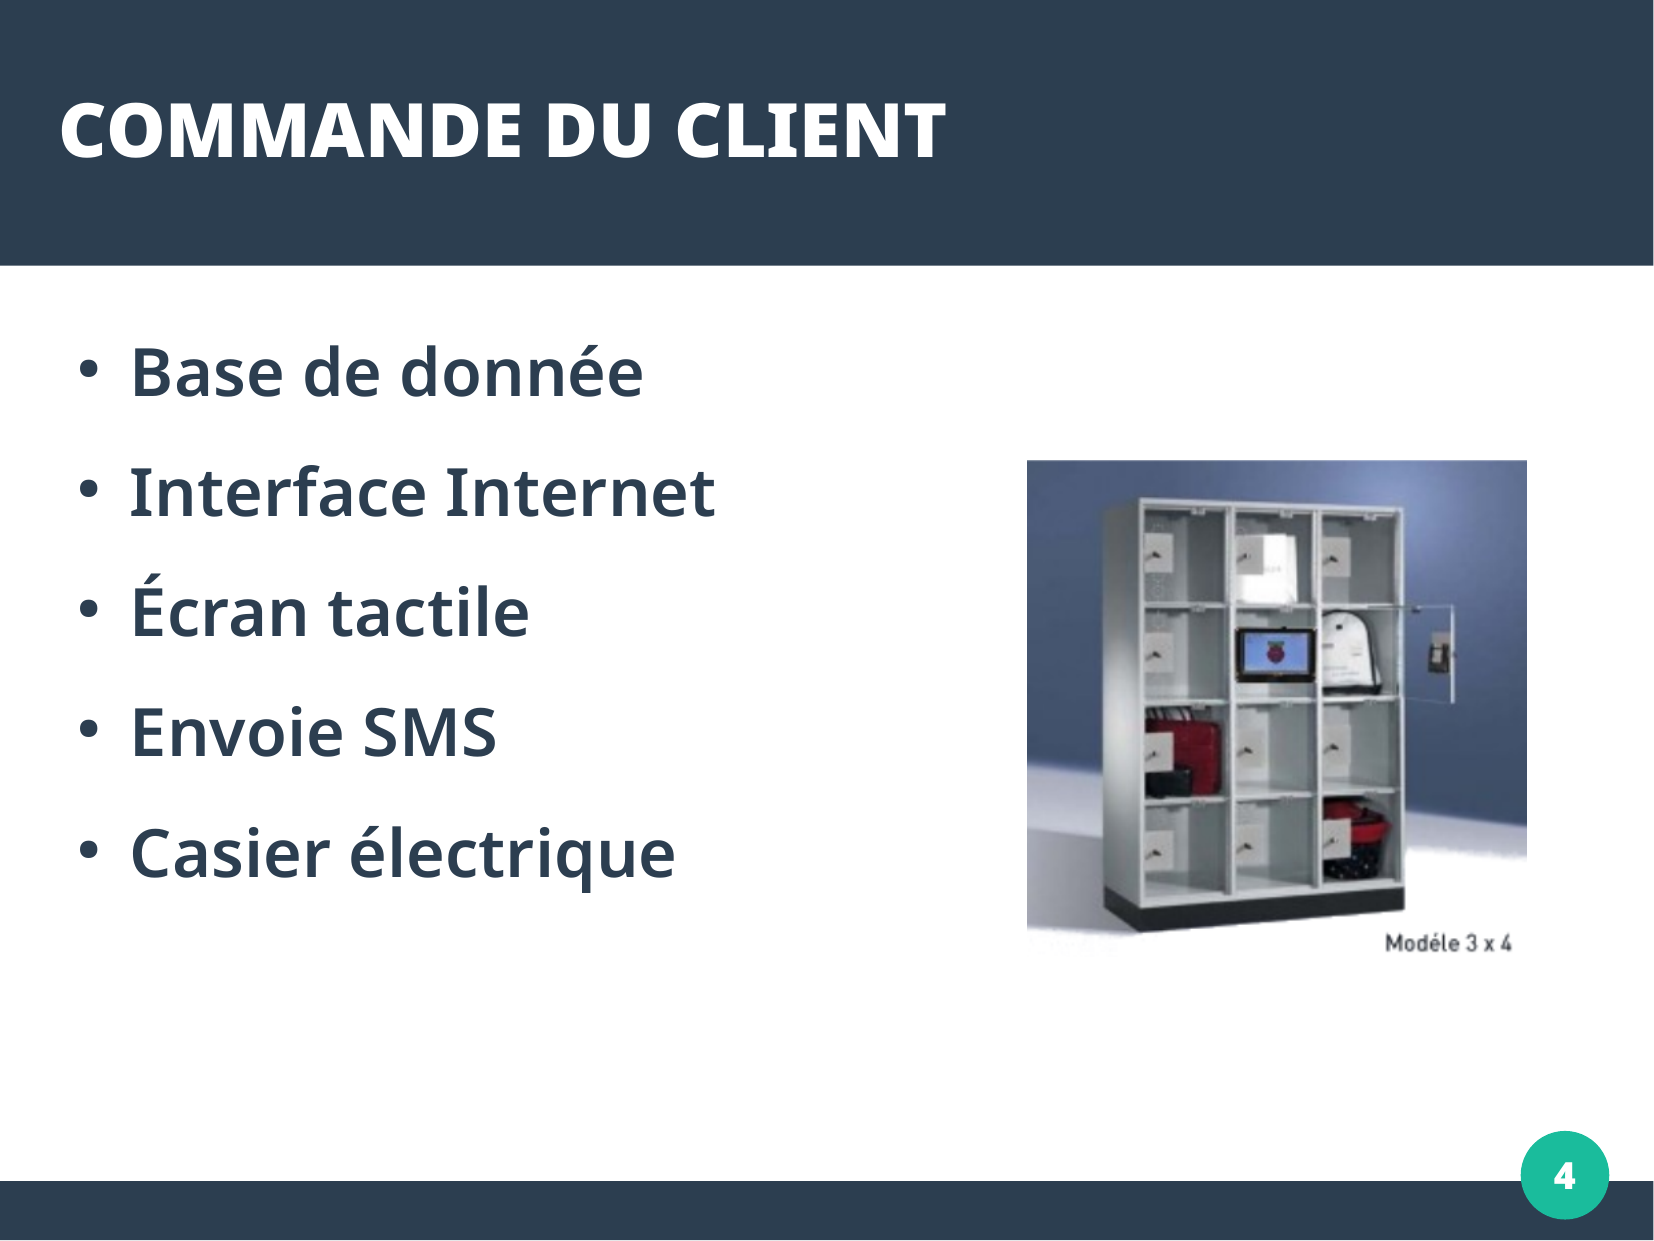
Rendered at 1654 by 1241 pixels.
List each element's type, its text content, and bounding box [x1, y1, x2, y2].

list Base de donnée Interface Internet Écran tactile Envoie SMS Casier électrique [59, 324, 934, 1152]
title COMMANDE DU CLIENT [59, 49, 1595, 207]
picture [1027, 460, 1527, 957]
